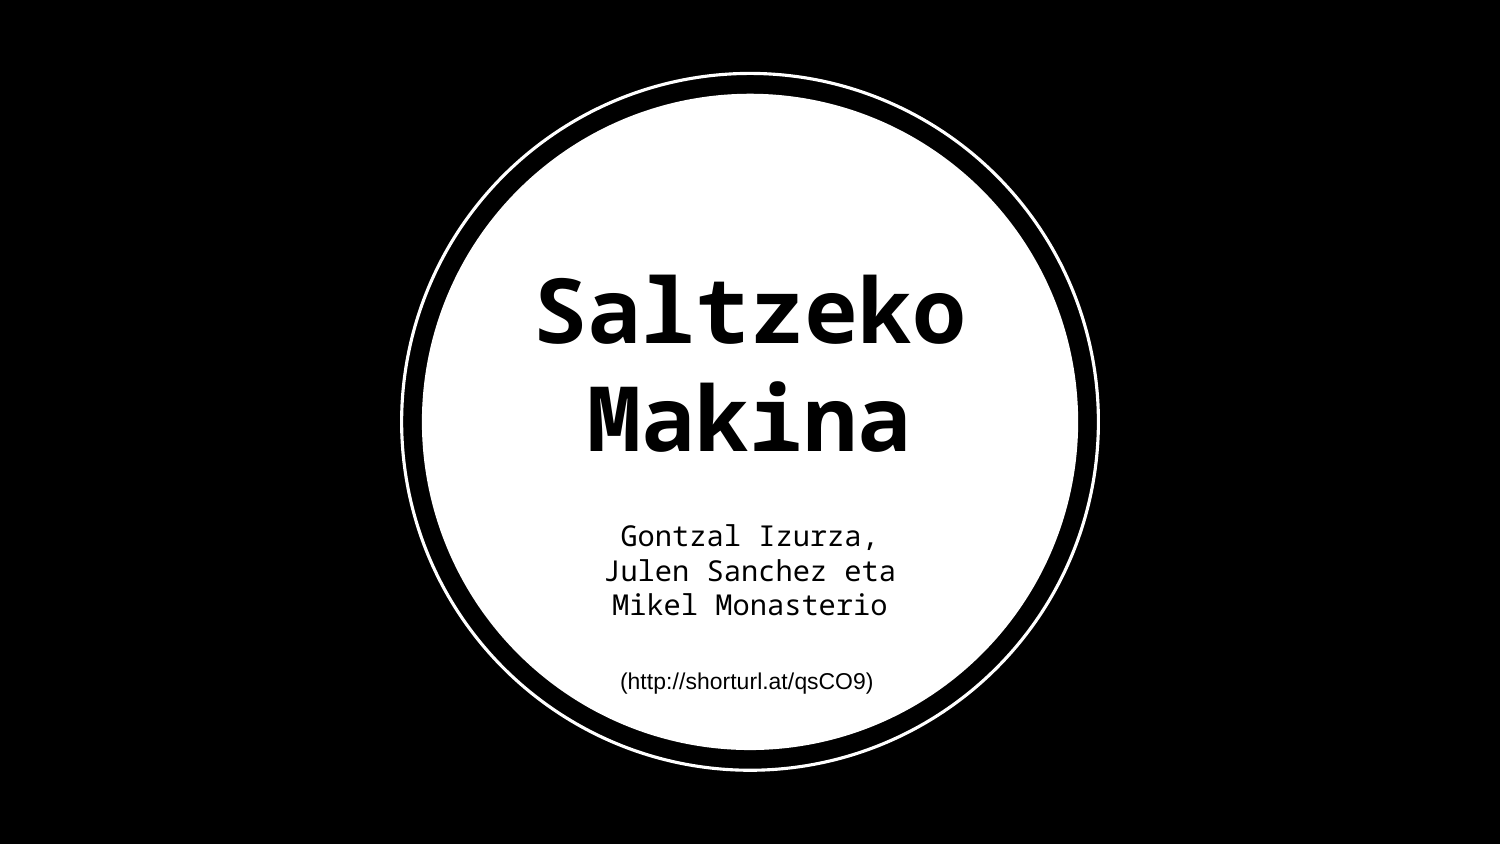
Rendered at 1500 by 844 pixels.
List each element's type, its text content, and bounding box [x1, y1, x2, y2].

subtitle Gontzal Izurza, Julen Sanchez eta Mikel Monasterio [546, 502, 954, 639]
text_box (http://shorturl.at/qsCO9) [605, 651, 895, 709]
title Saltzeko Makina [454, 236, 1046, 485]
